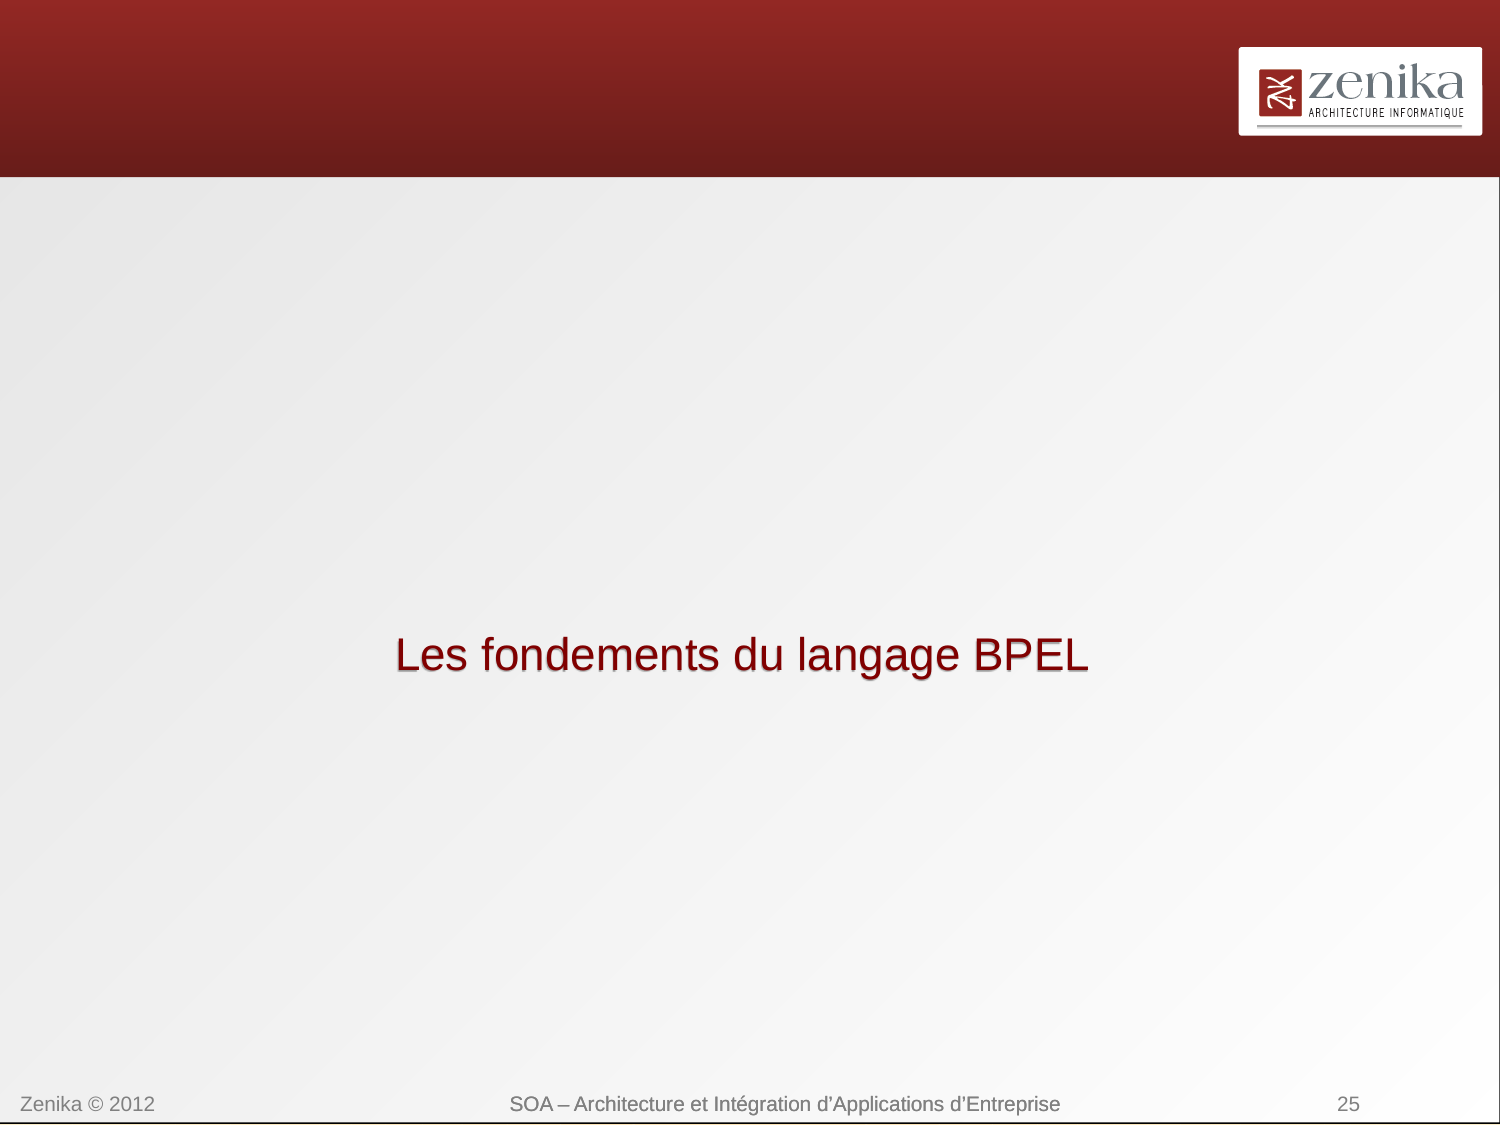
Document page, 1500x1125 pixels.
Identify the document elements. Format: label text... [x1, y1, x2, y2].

text_box SOA – Architecture et Intégration d’Applications d’Entreprise [443, 1084, 1128, 1106]
list Les fondements du langage BPEL [50, 597, 1435, 705]
